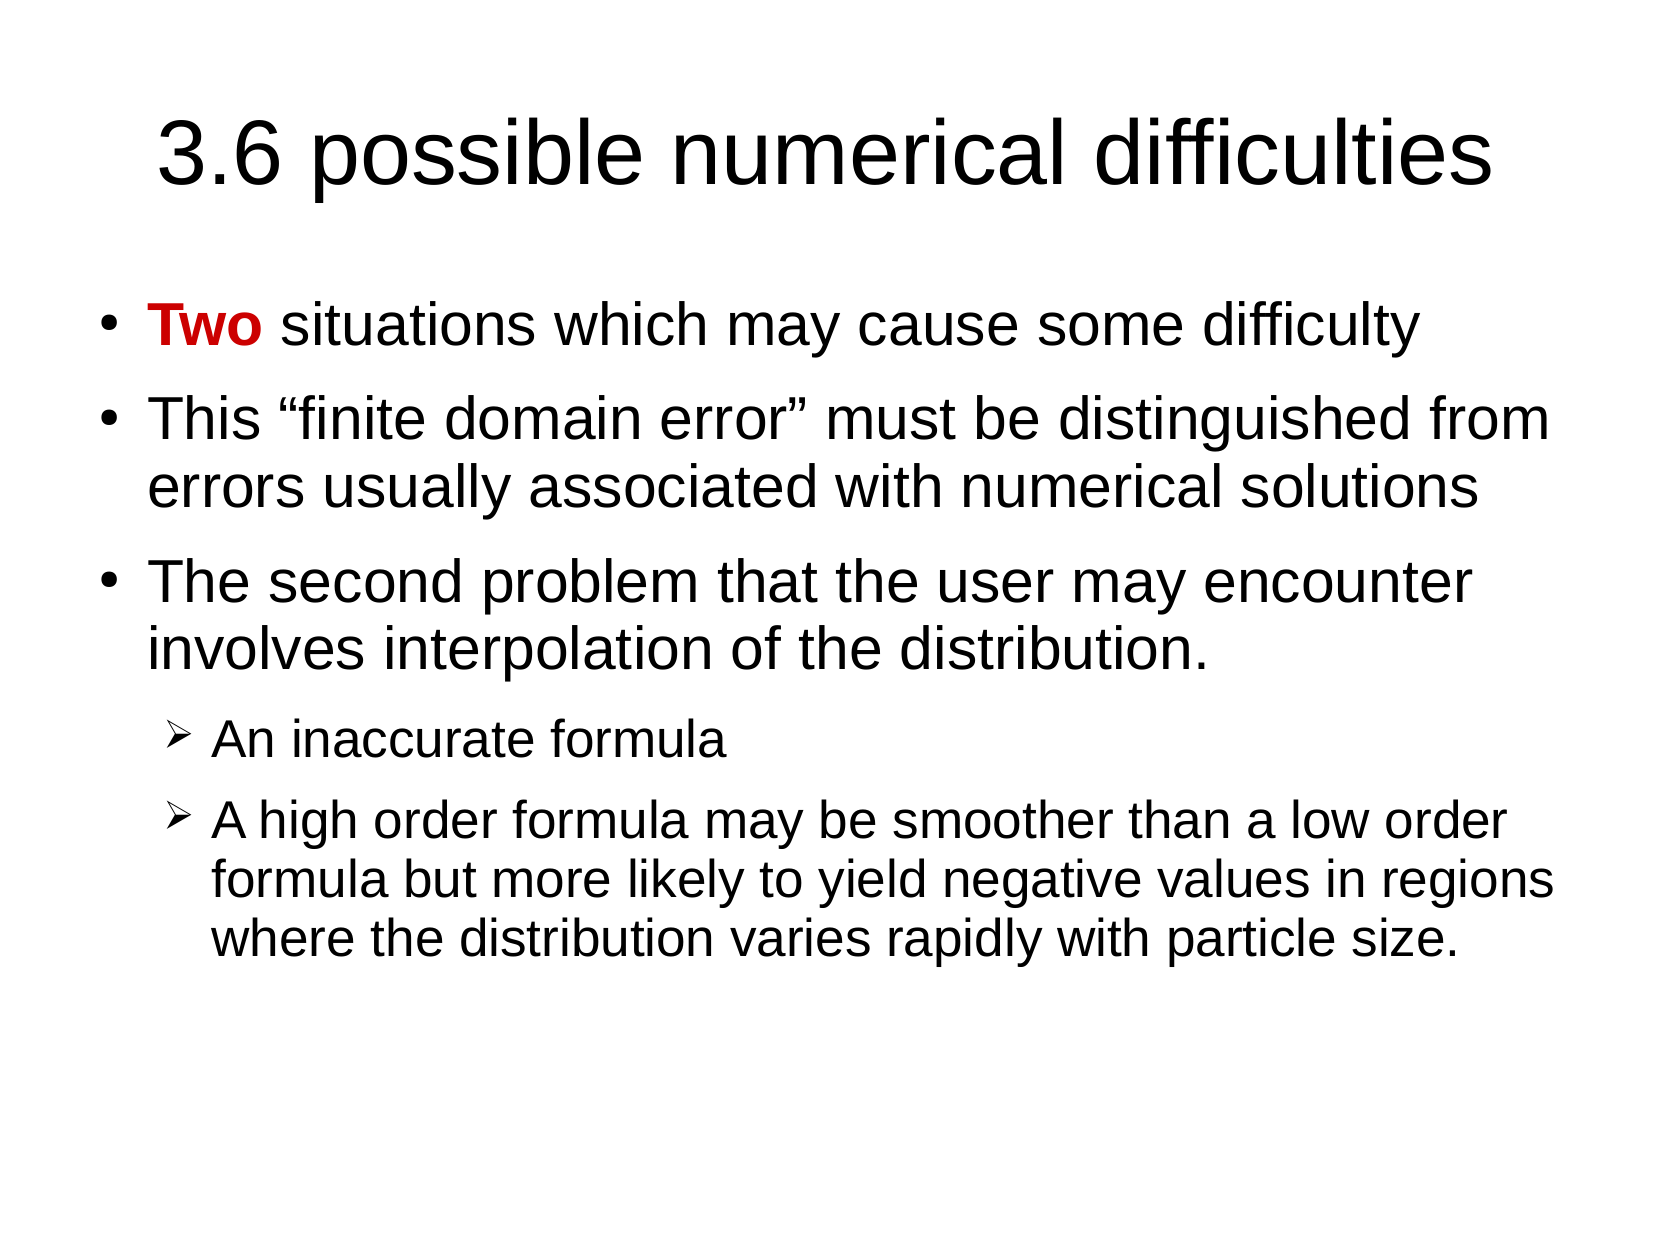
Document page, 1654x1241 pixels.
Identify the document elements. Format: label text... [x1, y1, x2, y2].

title 3.6 possible numerical difficulties [82, 49, 1571, 257]
list Two situations which may cause some difficulty This “finite domain error” must be distinguished from errors usually associated with numerical solutions The second problem that the user may encounter involves interpolation of the distribution. An inaccurate formula A high order formula may be smoother than a low order formula but more likely to yield negative values in regions where the distribution varies rapidly with particle size. [82, 290, 1571, 1010]
